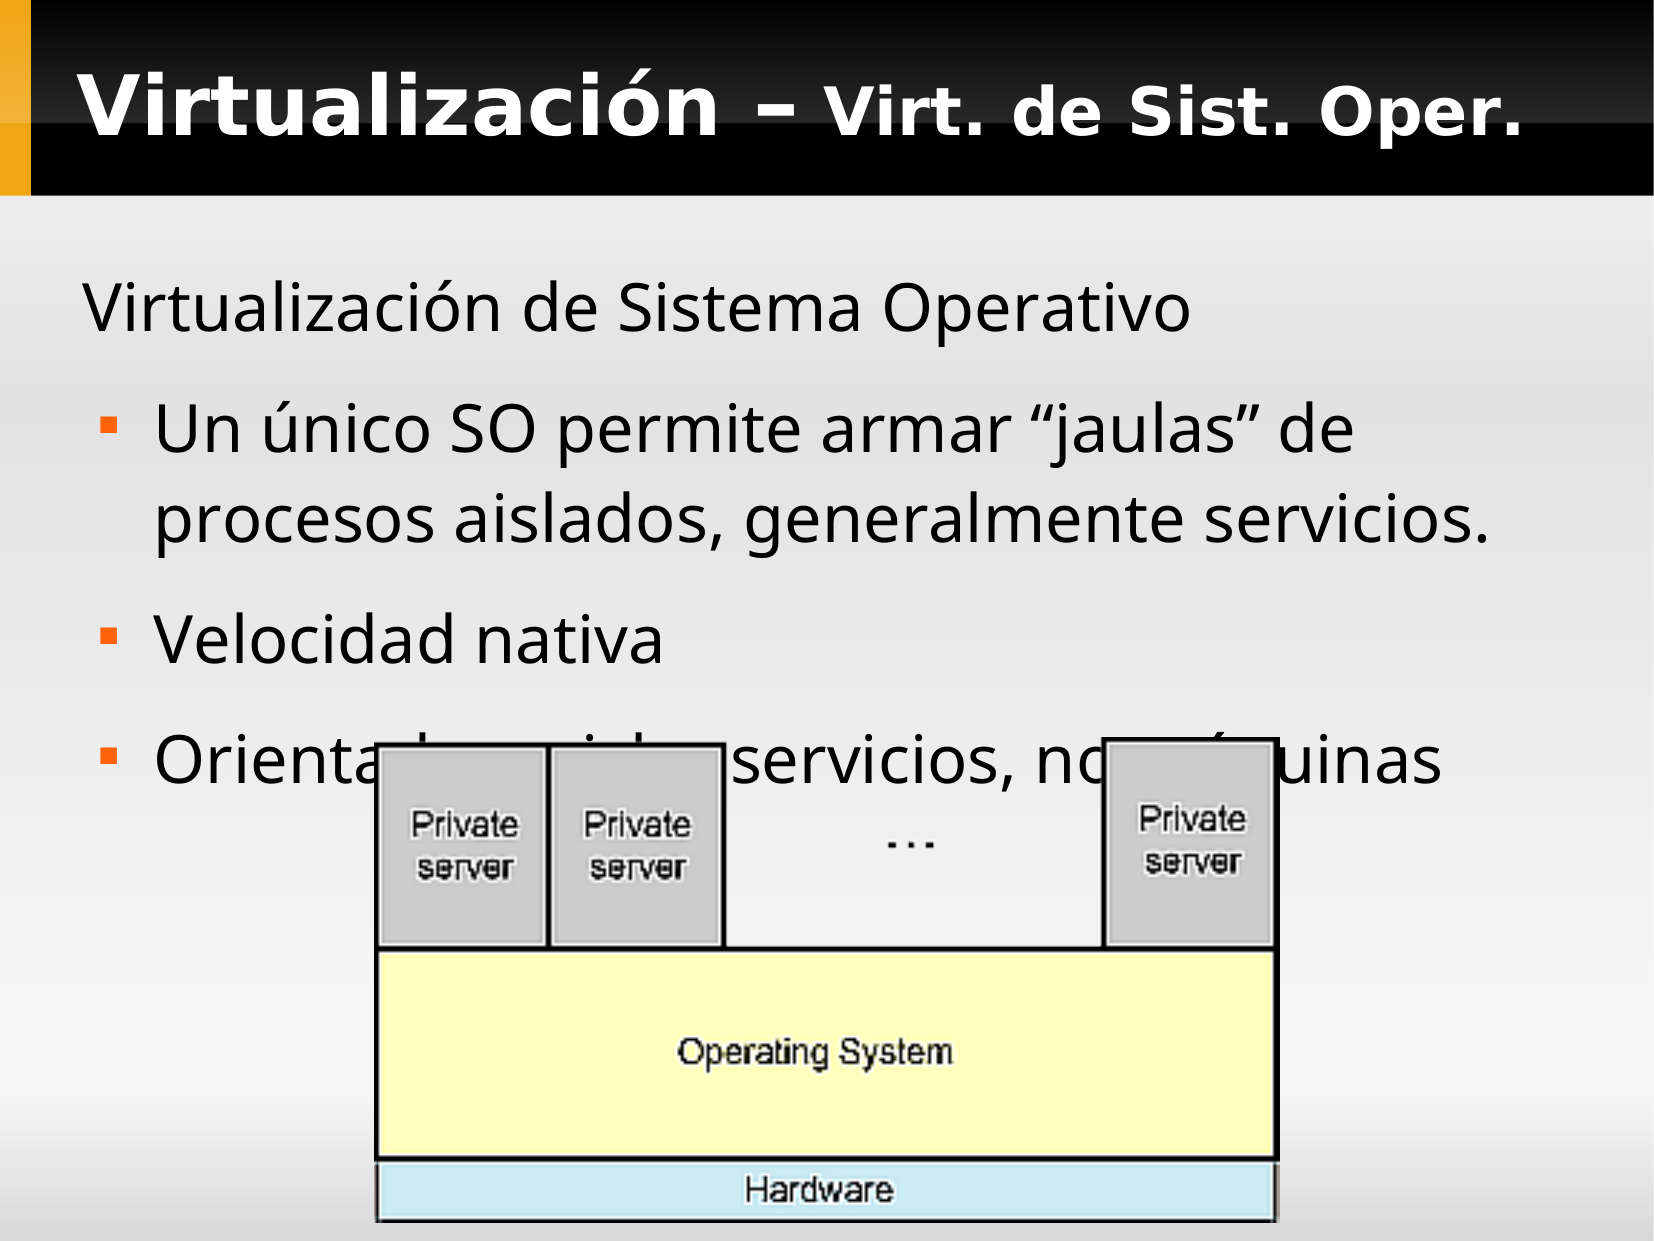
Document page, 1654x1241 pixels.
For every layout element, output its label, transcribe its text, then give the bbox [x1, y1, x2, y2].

picture [0, 0, 1654, 1241]
list Virtualización de Sistema Operativo Un único SO permite armar “jaulas” de procesos aislados, generalmente servicios. Velocidad nativa Orientado a aislar servicios, no máquinas [82, 260, 1625, 1065]
title Virtualización – Virt. de Sist. Oper. [76, 0, 1565, 208]
